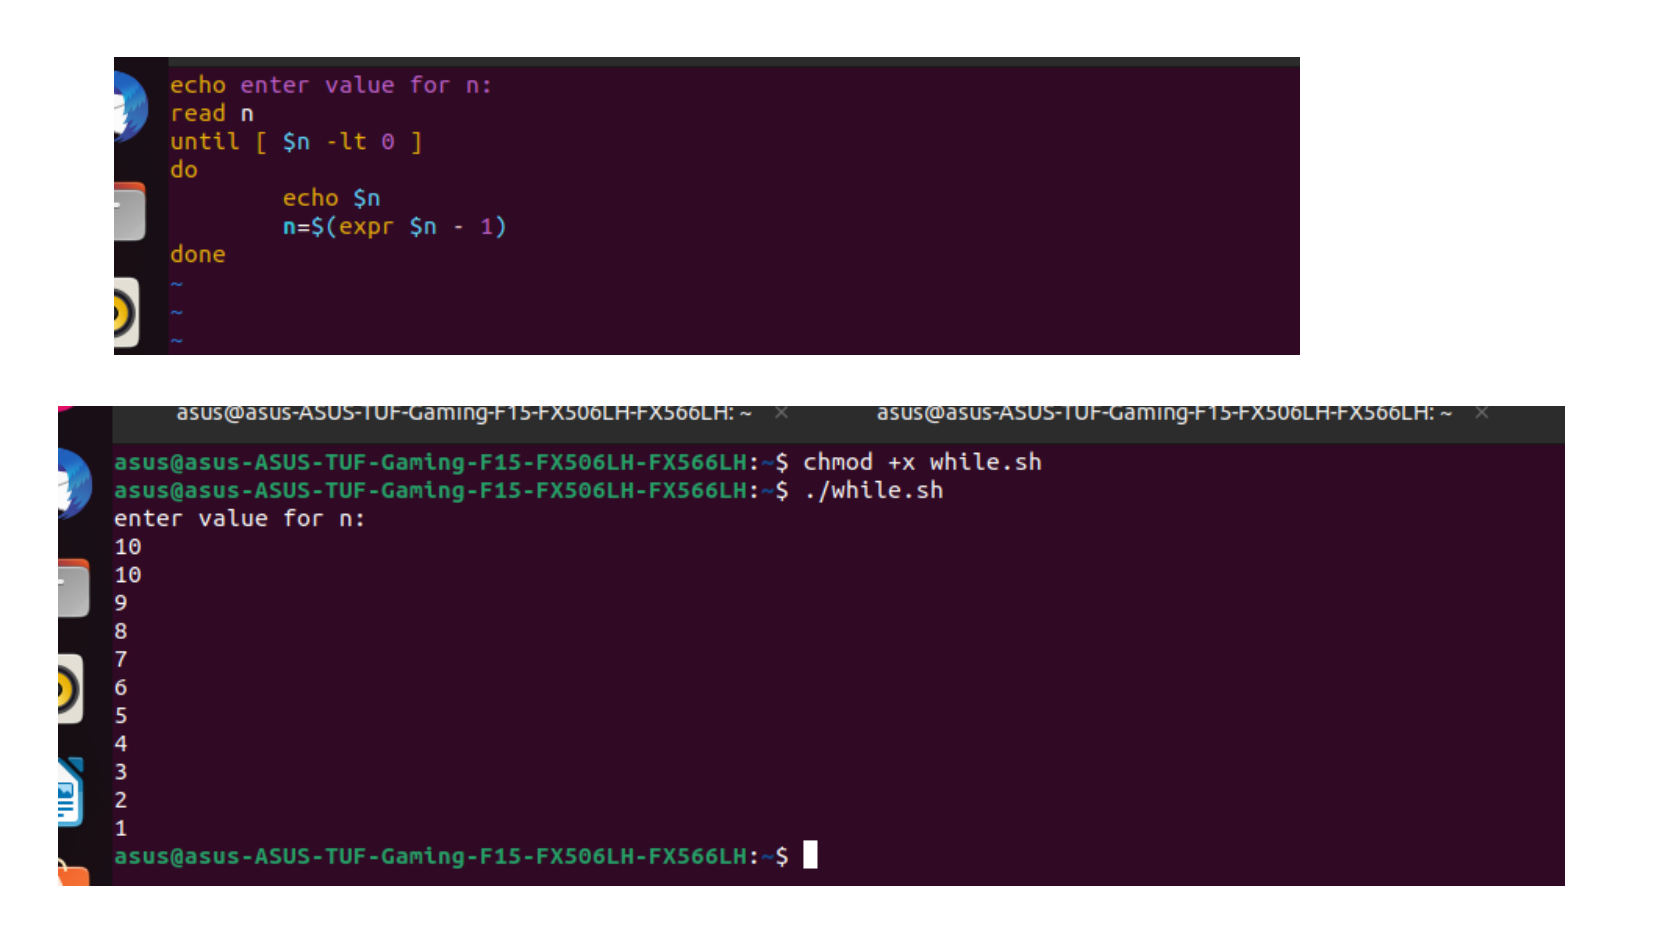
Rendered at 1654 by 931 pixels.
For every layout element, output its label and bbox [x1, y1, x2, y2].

picture [58, 406, 1565, 886]
picture [114, 57, 1300, 355]
